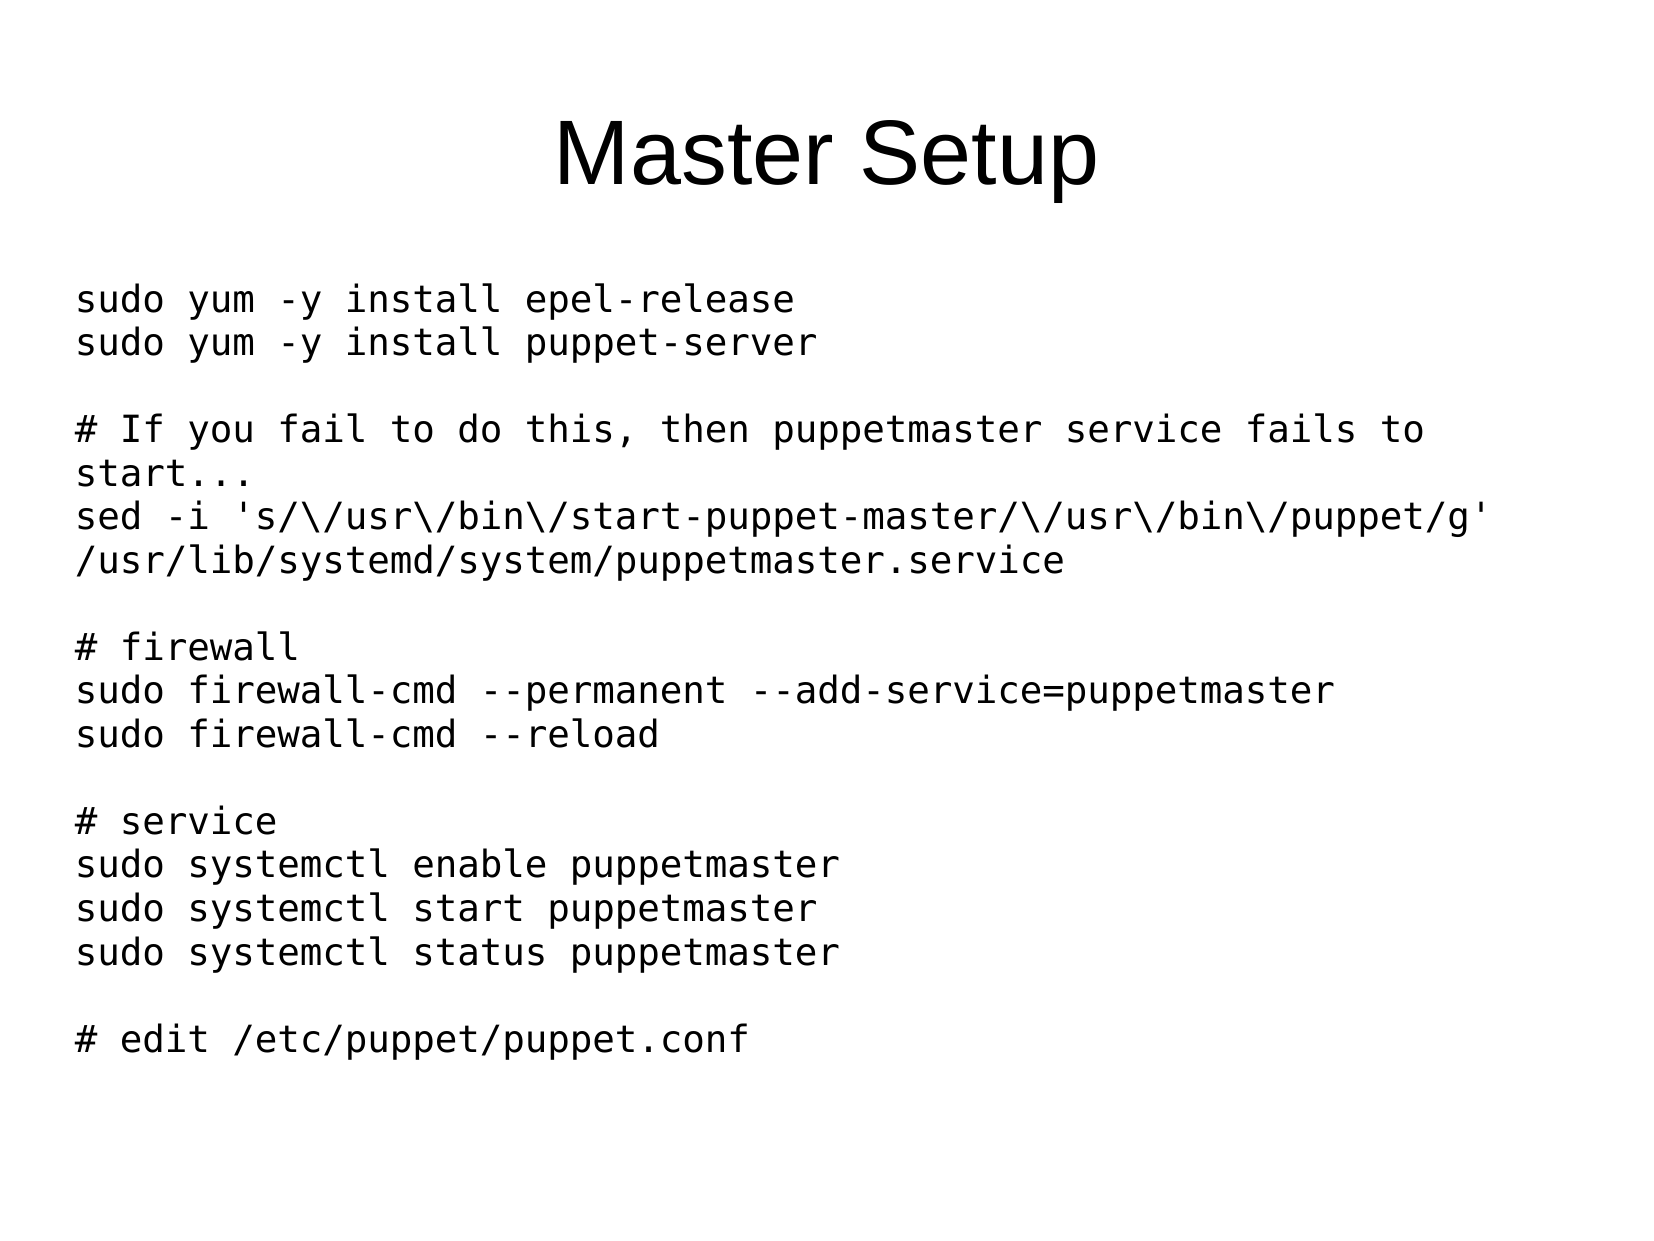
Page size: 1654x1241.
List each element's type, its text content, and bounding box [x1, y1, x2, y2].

text_box sudo yum -y install epel-release sudo yum -y install puppet-server # If you fail to do this, then puppetmaster service fails to start... sed -i 's/\/usr\/bin\/start-puppet-master/\/usr\/bin\/puppet/g' /usr/lib/systemd/system/puppetmaster.service # firewall sudo firewall-cmd --permanent --add-service=puppetmaster sudo firewall-cmd --reload # service sudo systemctl enable puppetmaster sudo systemctl start puppetmaster sudo systemctl status puppetmaster # edit /etc/puppet/puppet.conf [60, 270, 1591, 1171]
title Master Setup [82, 49, 1571, 257]
